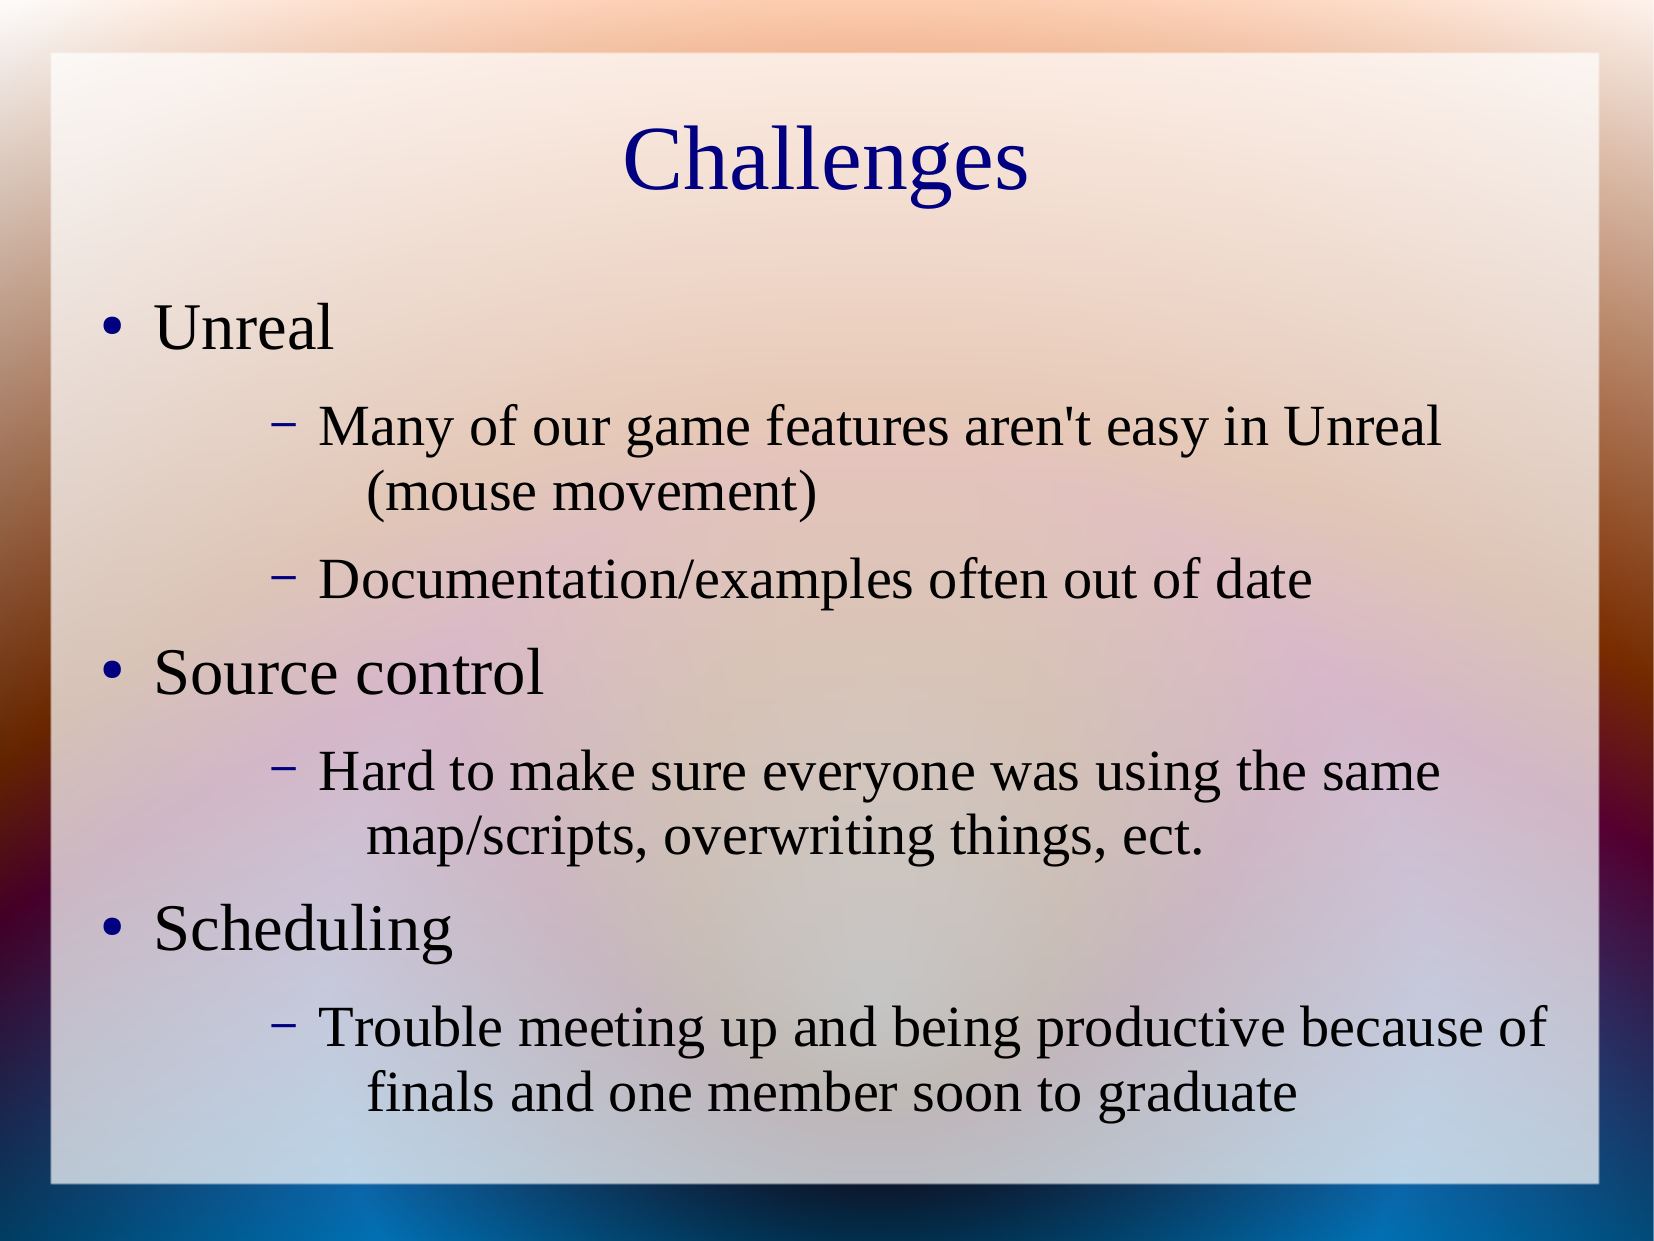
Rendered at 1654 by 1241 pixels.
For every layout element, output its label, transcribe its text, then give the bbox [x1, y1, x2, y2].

list Unreal Many of our game features aren't easy in Unreal (mouse movement) Documentation/examples often out of date Source control Hard to make sure everyone was using the same map/scripts, overwriting things, ect. Scheduling Trouble meeting up and being productive because of finals and one member soon to graduate [82, 290, 1571, 1131]
title Challenges [82, 55, 1571, 263]
picture [0, 0, 1654, 1241]
